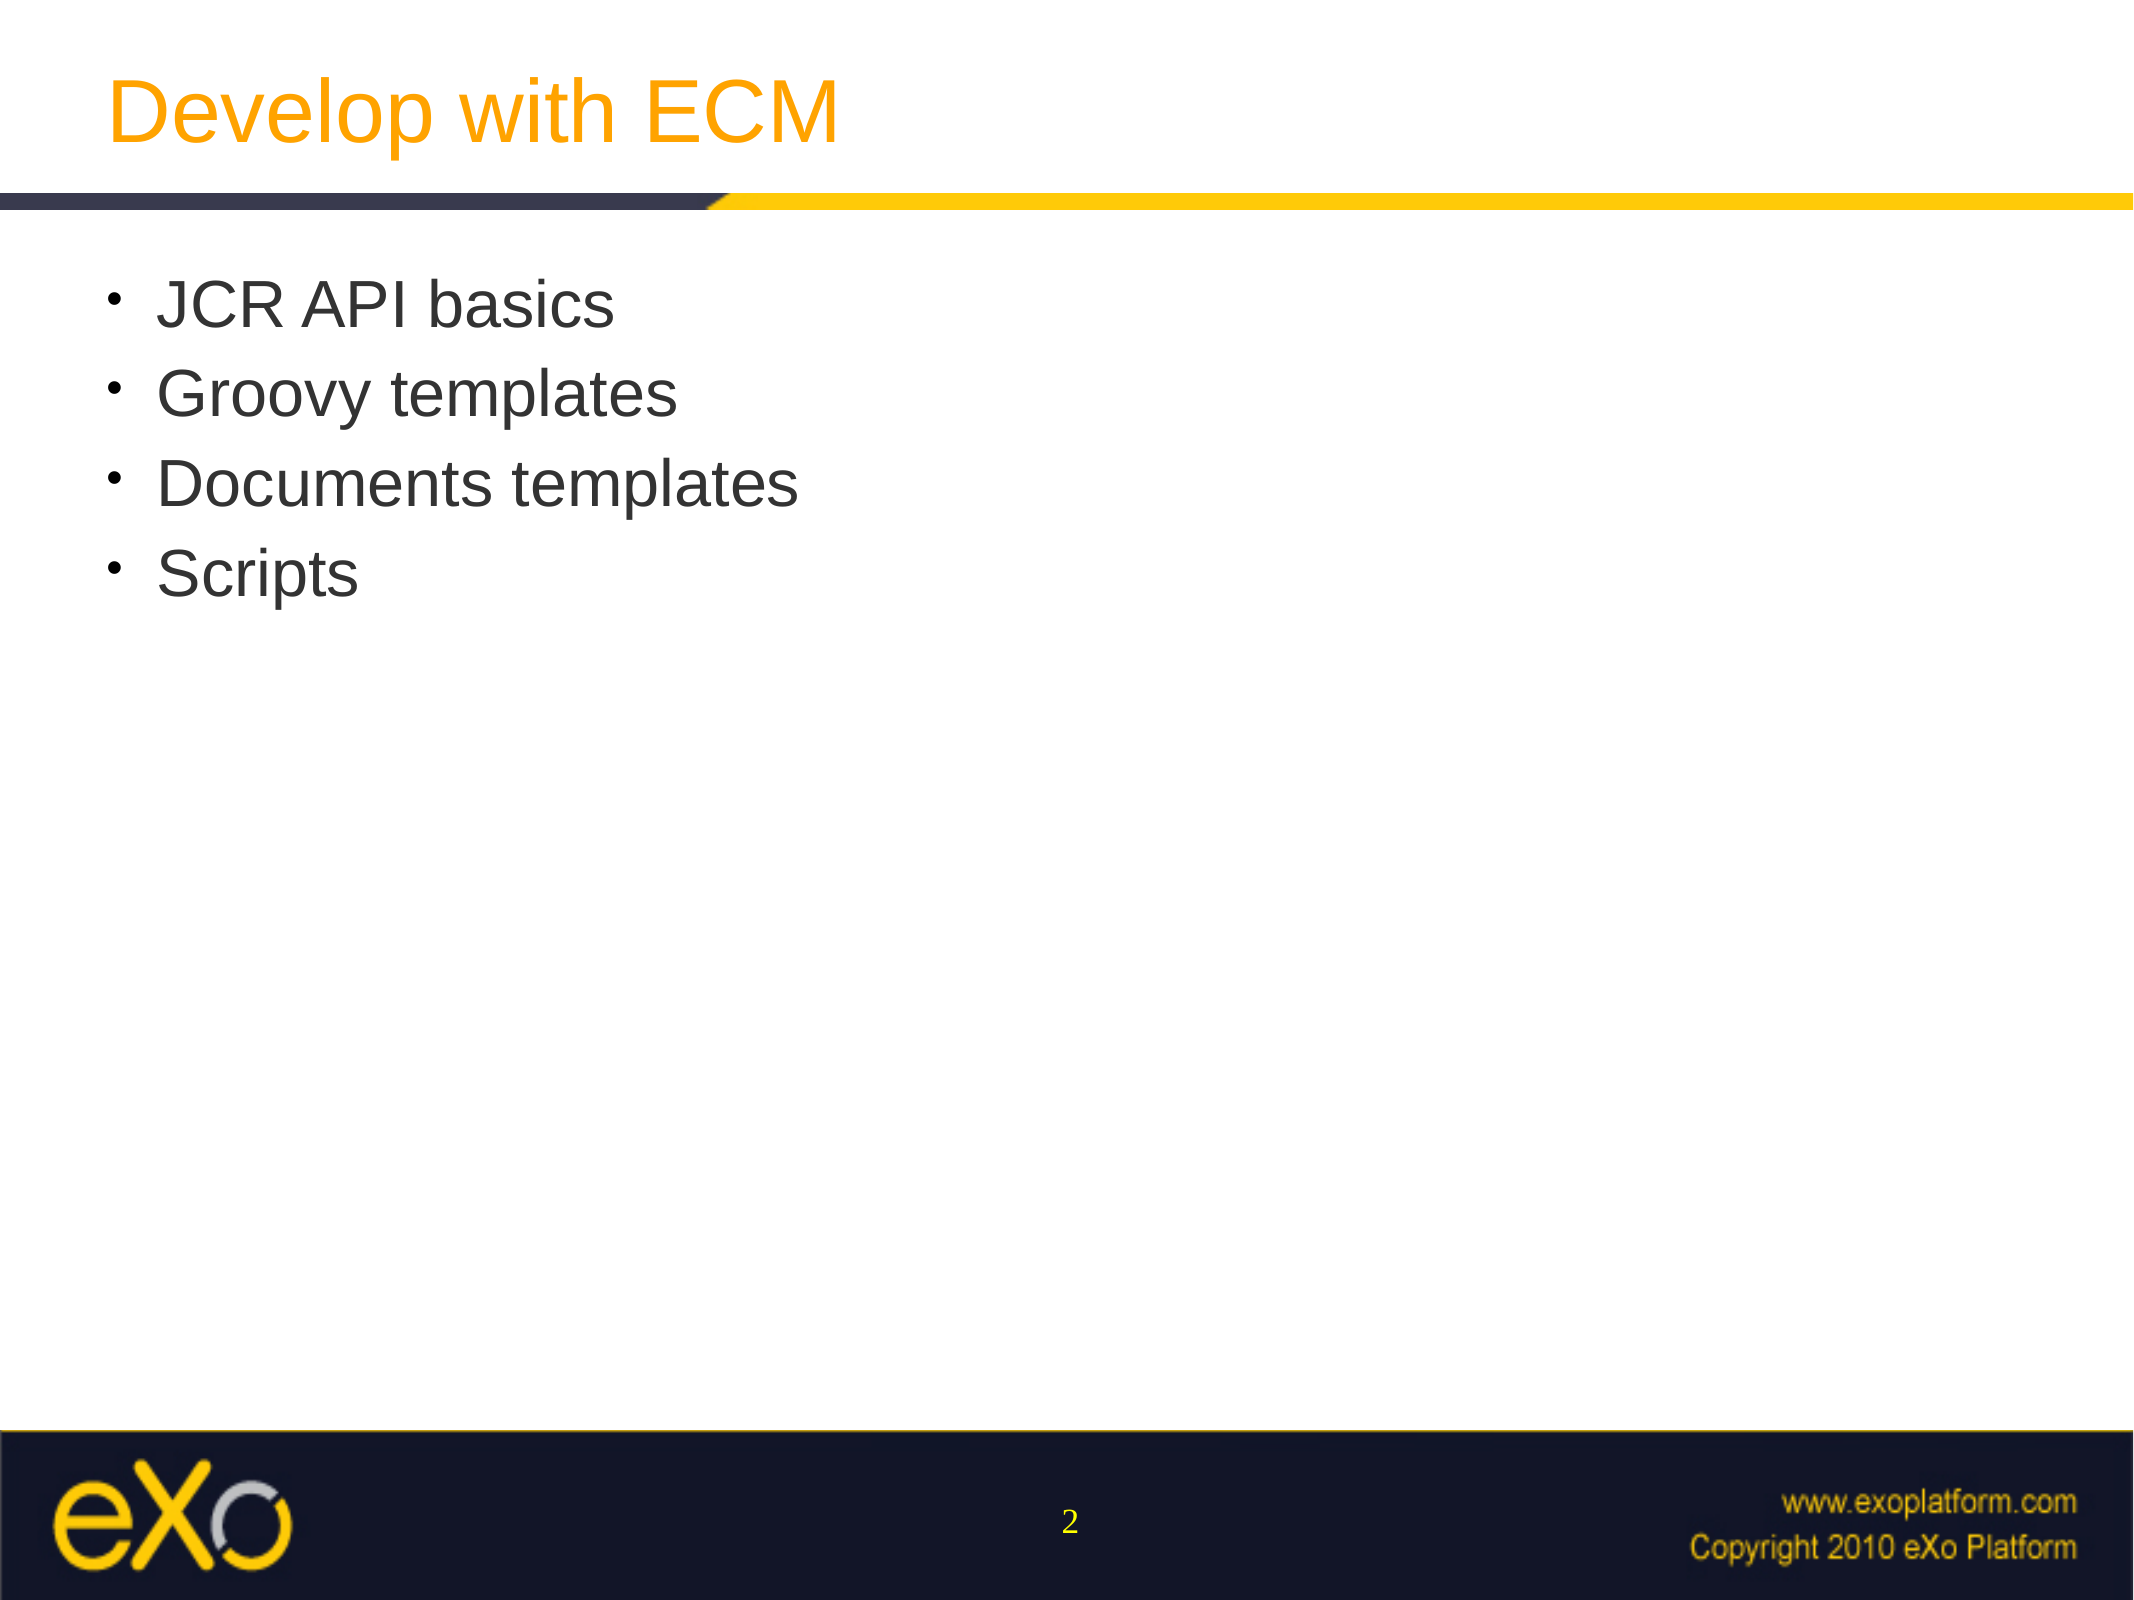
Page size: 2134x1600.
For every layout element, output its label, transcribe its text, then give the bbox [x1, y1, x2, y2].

list JCR API basics Groovy templates Documents templates Scripts [105, 284, 2024, 1314]
picture [0, 193, 2134, 210]
picture [0, 1430, 2134, 1600]
title Develop with ECM [106, 55, 2025, 184]
